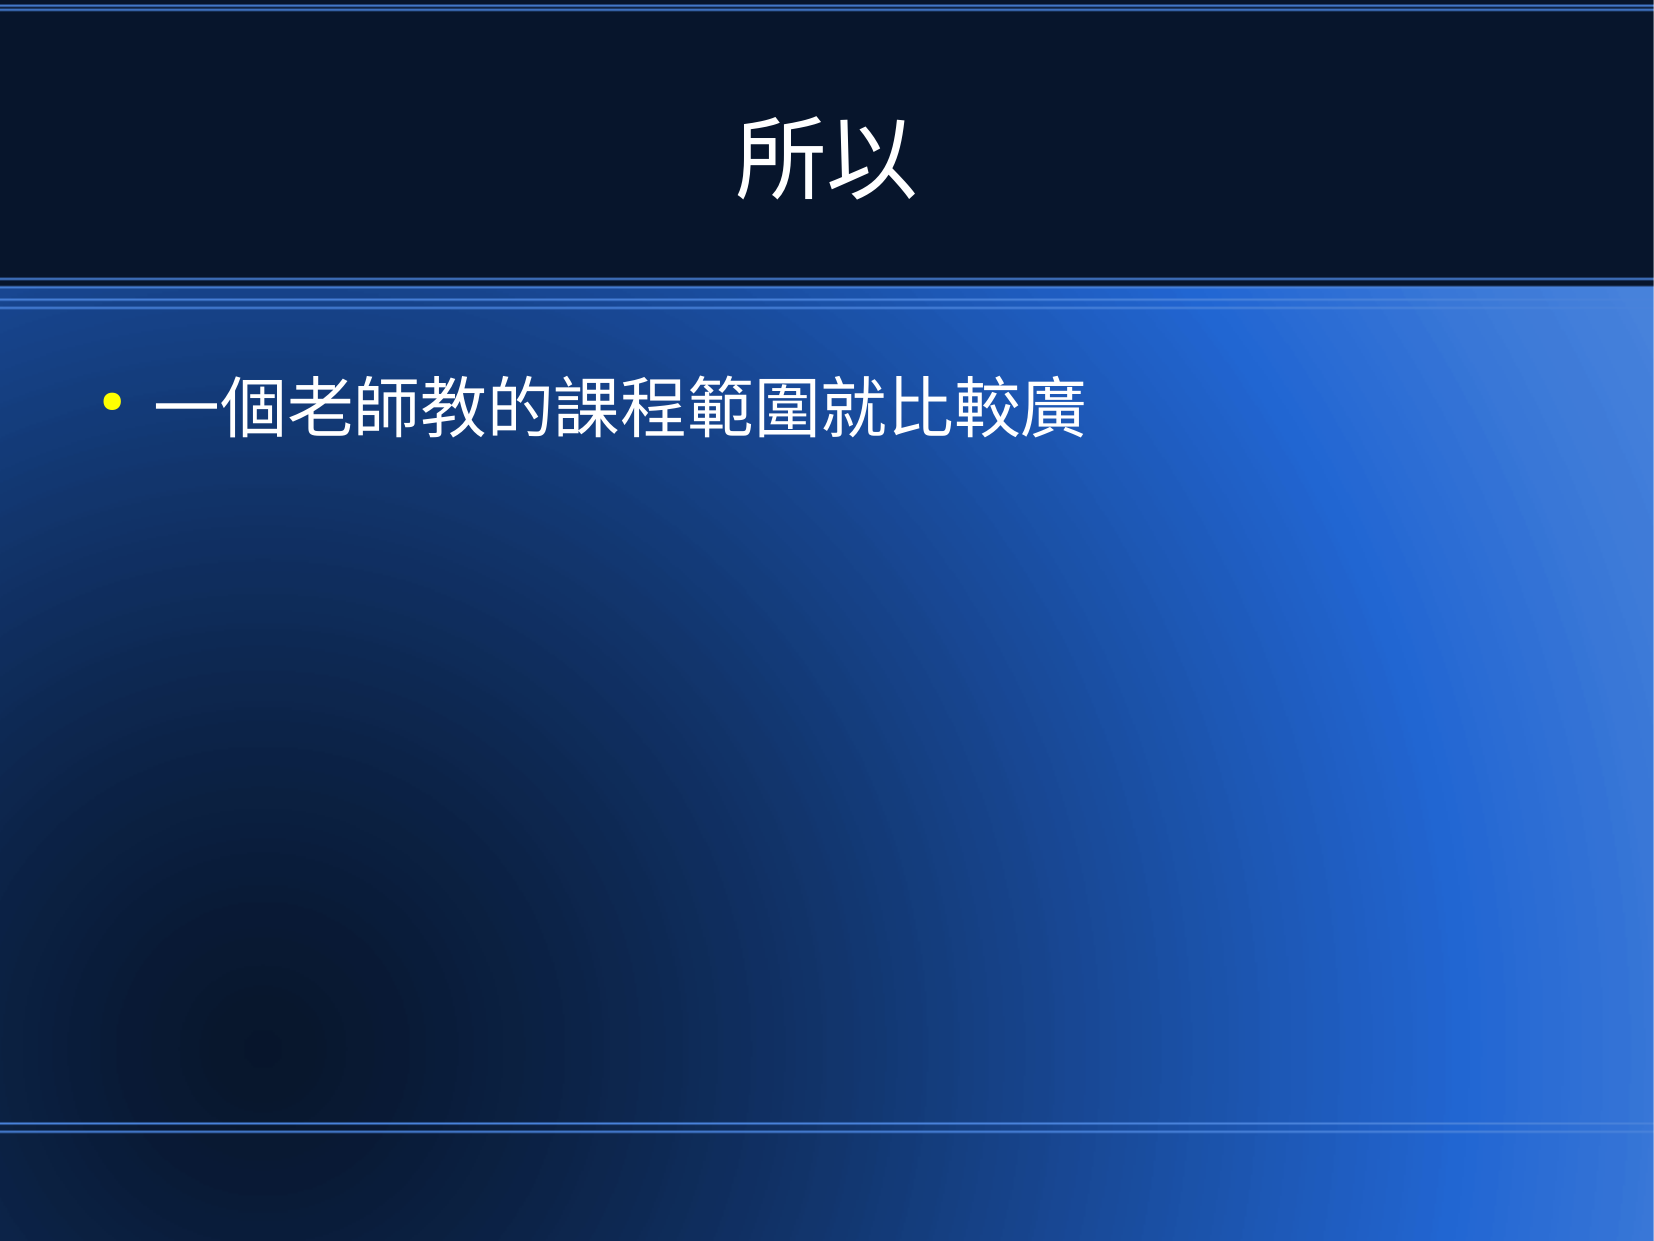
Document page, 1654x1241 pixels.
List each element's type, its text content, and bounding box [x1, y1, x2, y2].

title 所以 [82, 49, 1571, 257]
picture [0, 0, 1654, 1241]
list 一個老師教的課程範圍就比較廣 [82, 355, 1571, 1075]
